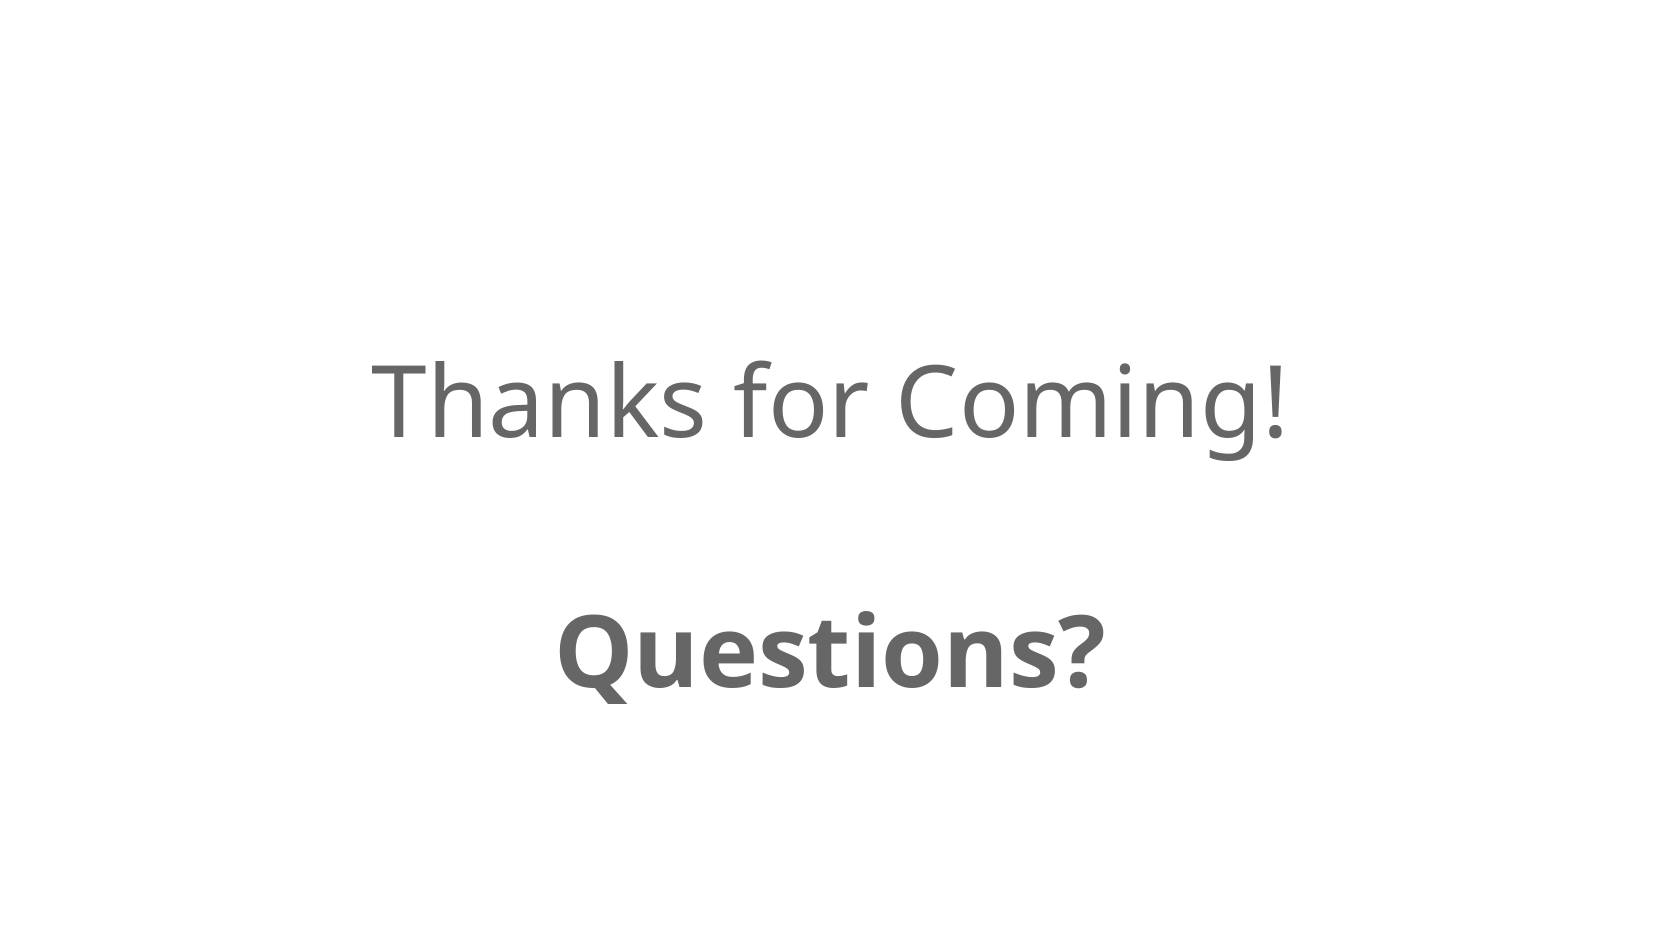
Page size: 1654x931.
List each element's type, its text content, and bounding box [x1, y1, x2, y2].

text_box Thanks for Coming! Questions? [356, 210, 1293, 838]
